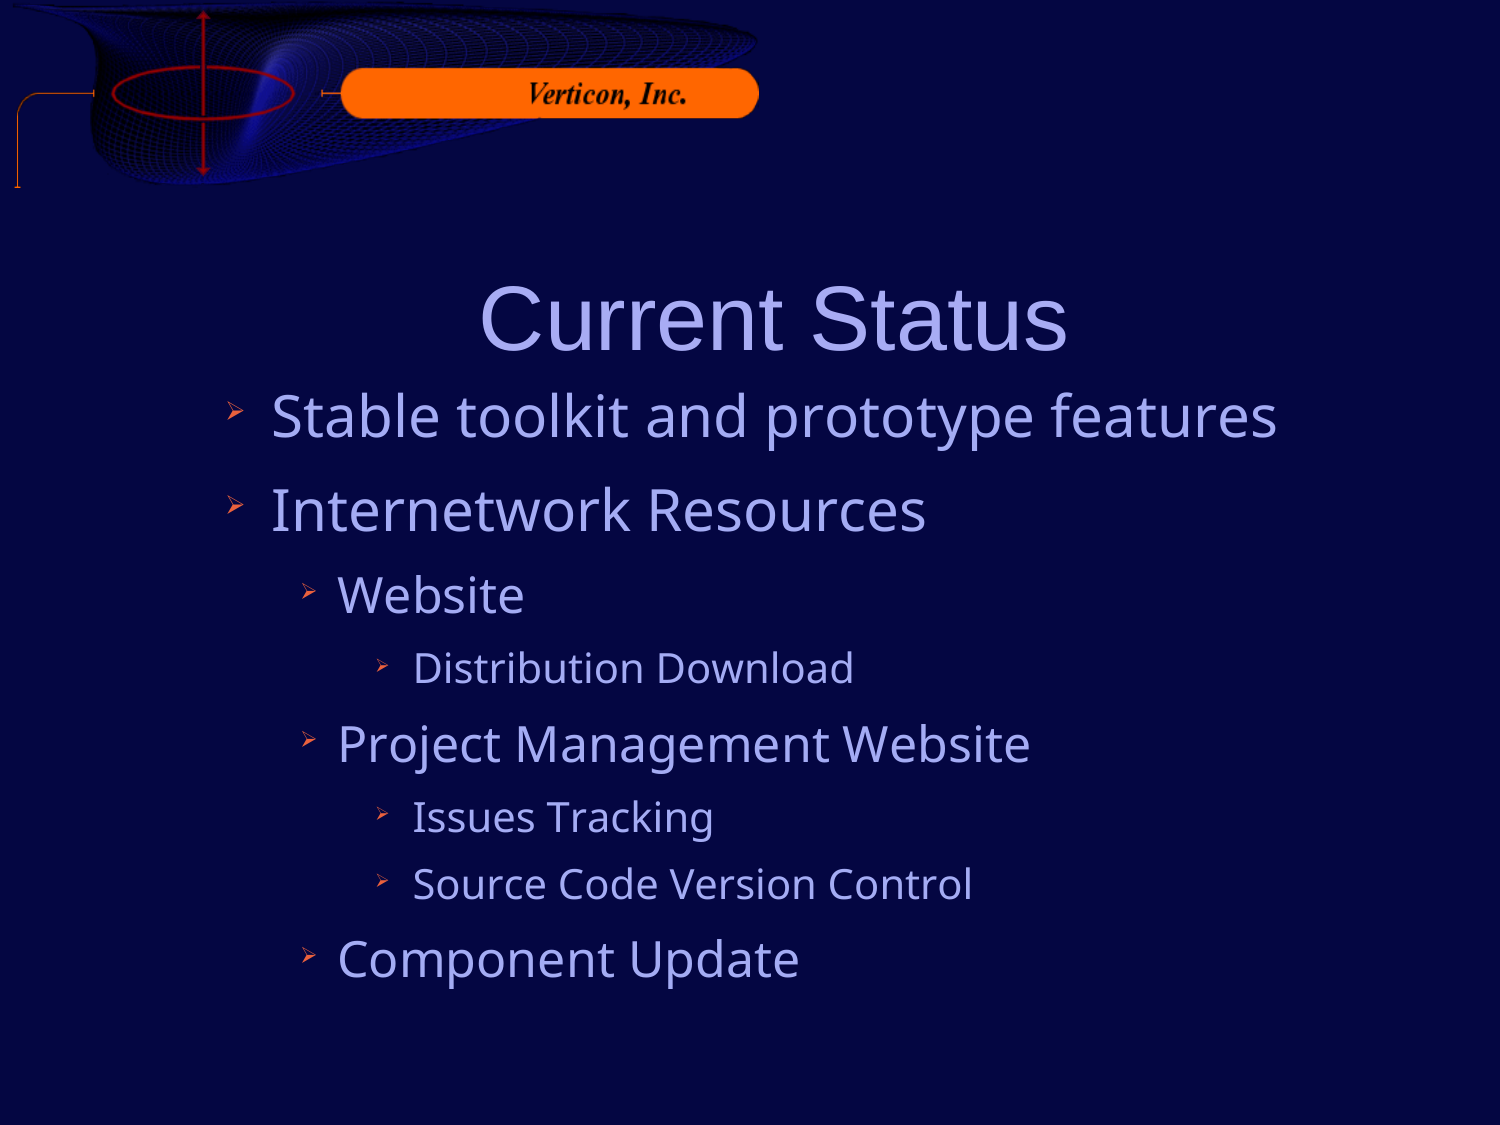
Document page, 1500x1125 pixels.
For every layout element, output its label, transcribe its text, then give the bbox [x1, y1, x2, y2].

list Stable toolkit and prototype features Internetwork Resources Website Distribution Download Project Management Website Issues Tracking Source Code Version Control Component Update [150, 375, 1385, 1013]
title Current Status [112, 224, 1463, 413]
picture [8, 0, 759, 188]
